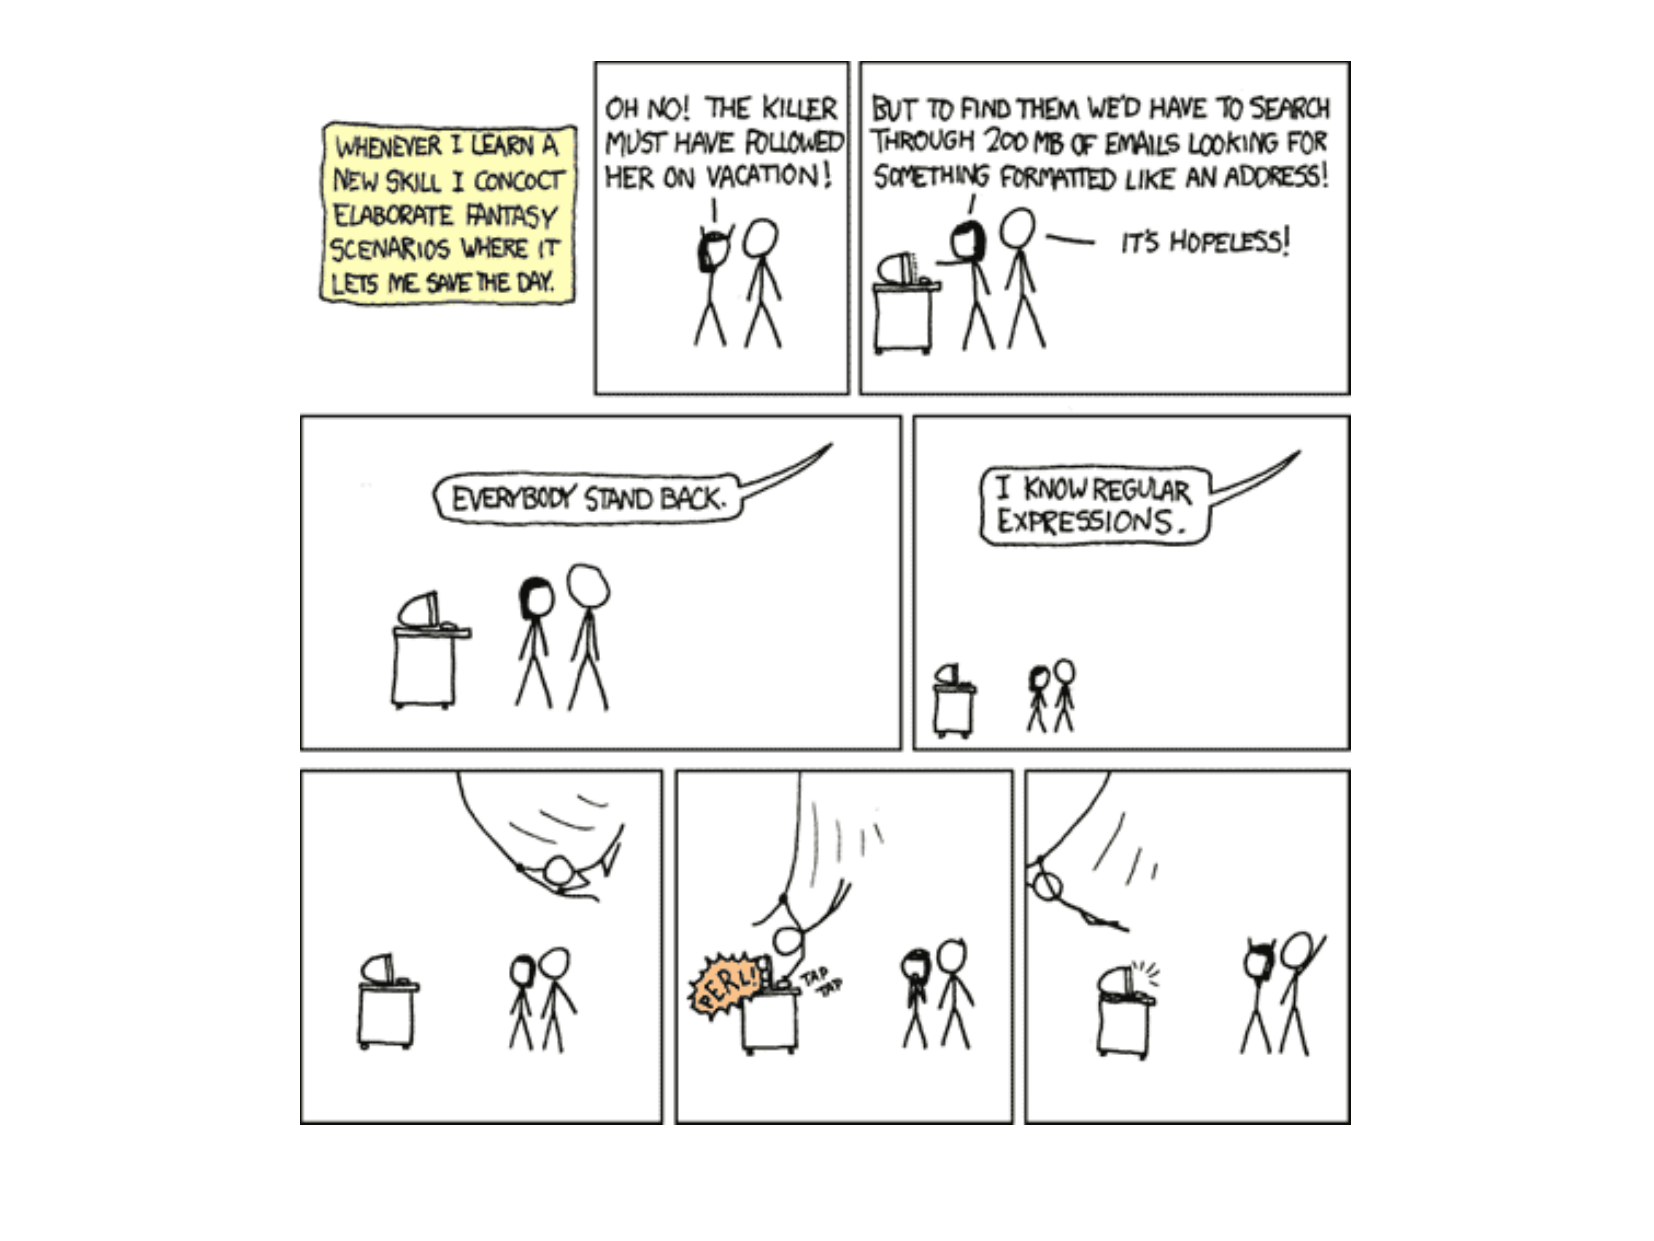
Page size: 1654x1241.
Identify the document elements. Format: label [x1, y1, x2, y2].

picture [300, 61, 1351, 1126]
